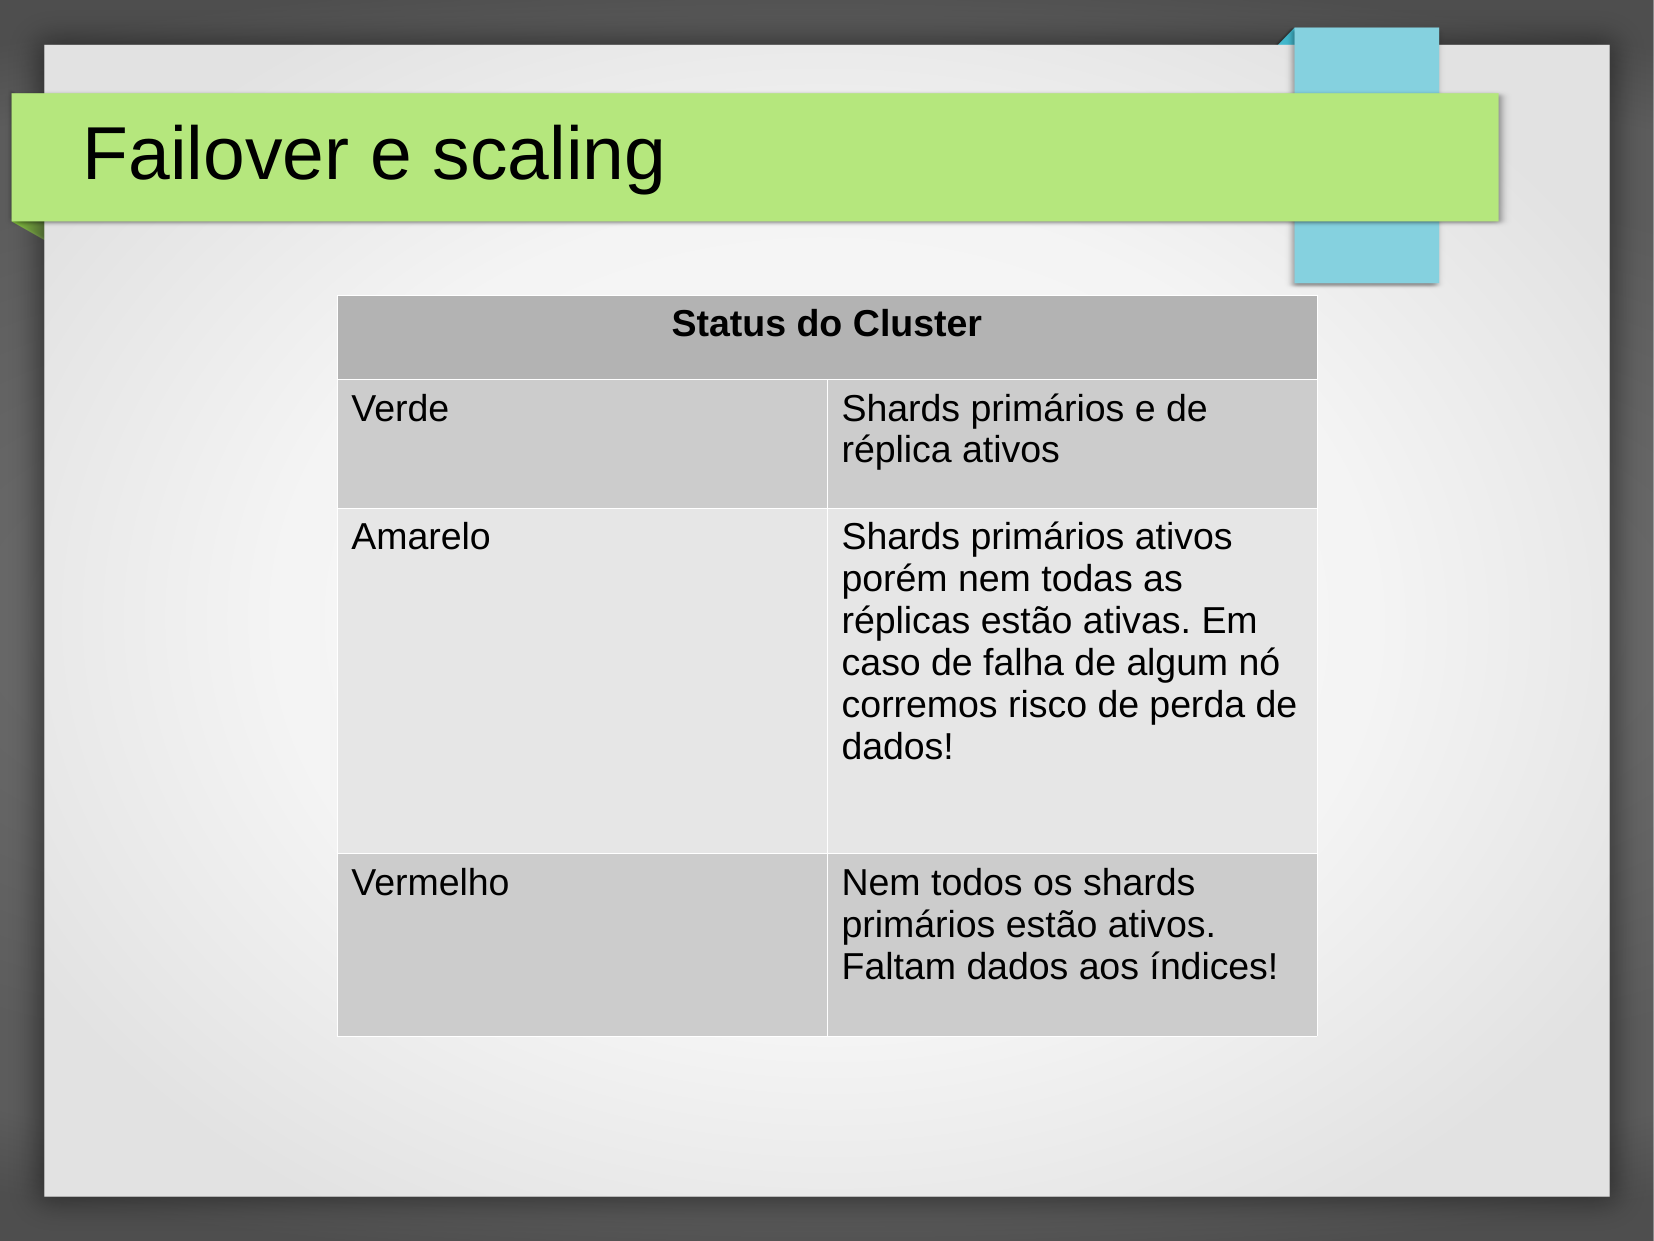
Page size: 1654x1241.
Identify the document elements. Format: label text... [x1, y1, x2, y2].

table_header Status do Cluster [338, 296, 1317, 379]
picture [0, 0, 1654, 1241]
table_cell Vermelho [338, 854, 827, 1036]
title Failover e scaling [82, 94, 1264, 213]
table_cell Shards primários ativos porém nem todas as réplicas estão ativas. Em caso de falha de algum nó corremos risco de perda de dados! [828, 509, 1317, 853]
table_cell Shards primários e de réplica ativos [828, 380, 1317, 508]
table_cell Verde [338, 380, 827, 508]
table_cell Nem todos os shards primários estão ativos. Faltam dados aos índices! [828, 854, 1317, 1036]
table_cell Amarelo [338, 509, 827, 853]
